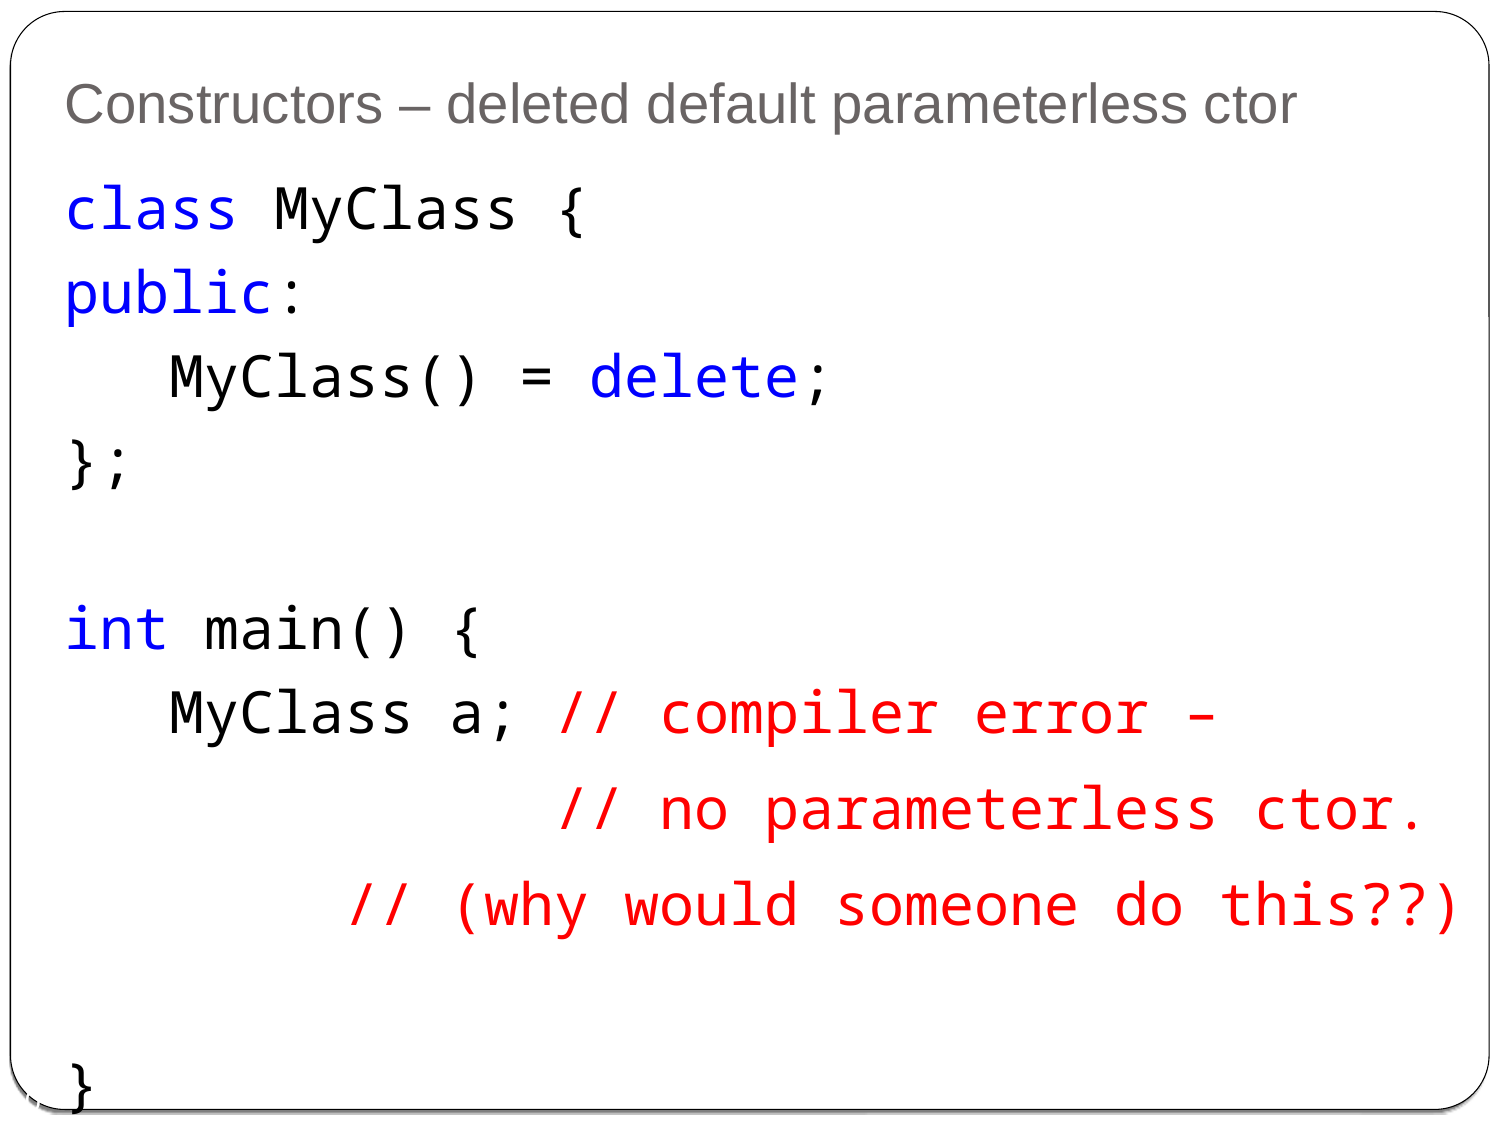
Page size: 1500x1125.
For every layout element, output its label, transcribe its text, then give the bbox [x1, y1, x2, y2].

title Constructors – deleted default parameterless ctor [50, 24, 1450, 150]
list class MyClass { public: MyClass() = delete; }; int main() { MyClass a; // compiler error – // no parameterless ctor. // (why would someone do this??) } [50, 149, 1500, 1088]
slide_number <number> [0, 1074, 50, 1125]
